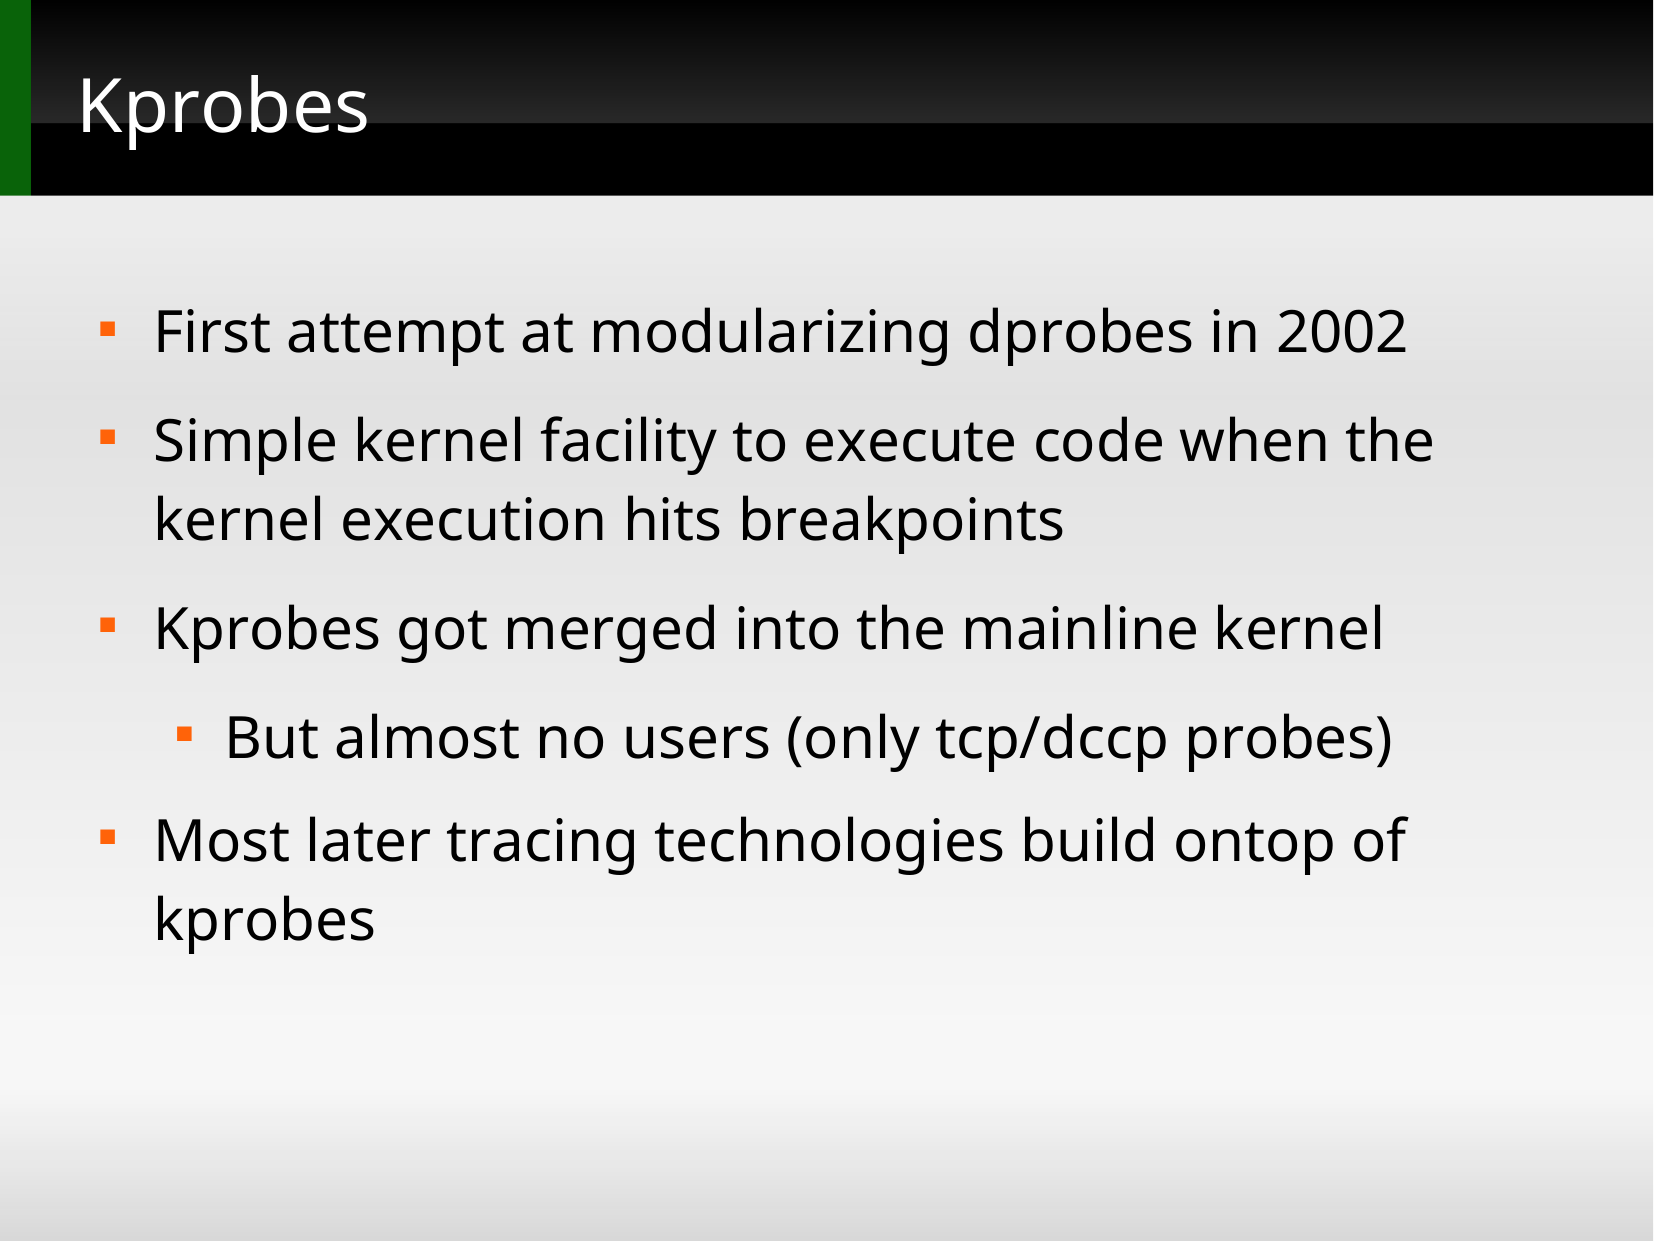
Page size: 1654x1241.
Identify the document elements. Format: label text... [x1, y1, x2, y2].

title Kprobes [76, 0, 1565, 208]
list First attempt at modularizing dprobes in 2002 Simple kernel facility to execute code when the kernel execution hits breakpoints Kprobes got merged into the mainline kernel But almost no users (only tcp/dccp probes) Most later tracing technologies build ontop of kprobes [82, 290, 1571, 1095]
picture [0, 0, 1654, 1241]
